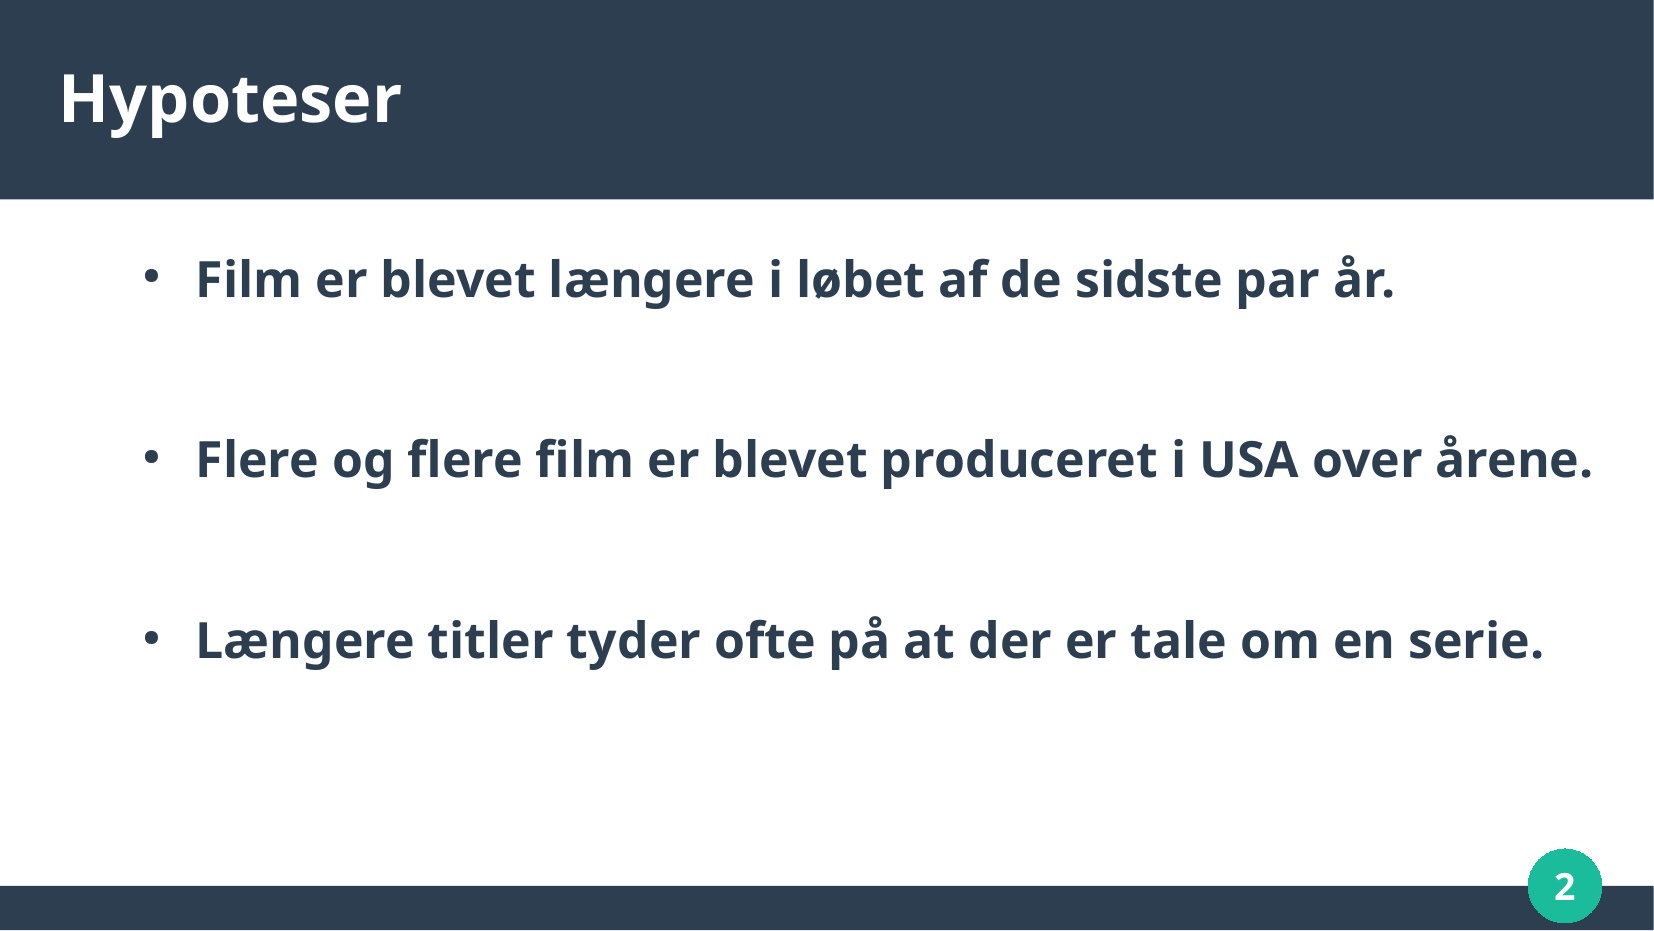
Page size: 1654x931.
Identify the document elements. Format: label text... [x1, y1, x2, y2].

list Film er blevet længere i løbet af de sidste par år. Flere og flere film er blevet produceret i USA over årene. Længere titler tyder ofte på at der er tale om en serie. [59, 243, 1595, 864]
title Hypoteser [59, 37, 1595, 156]
